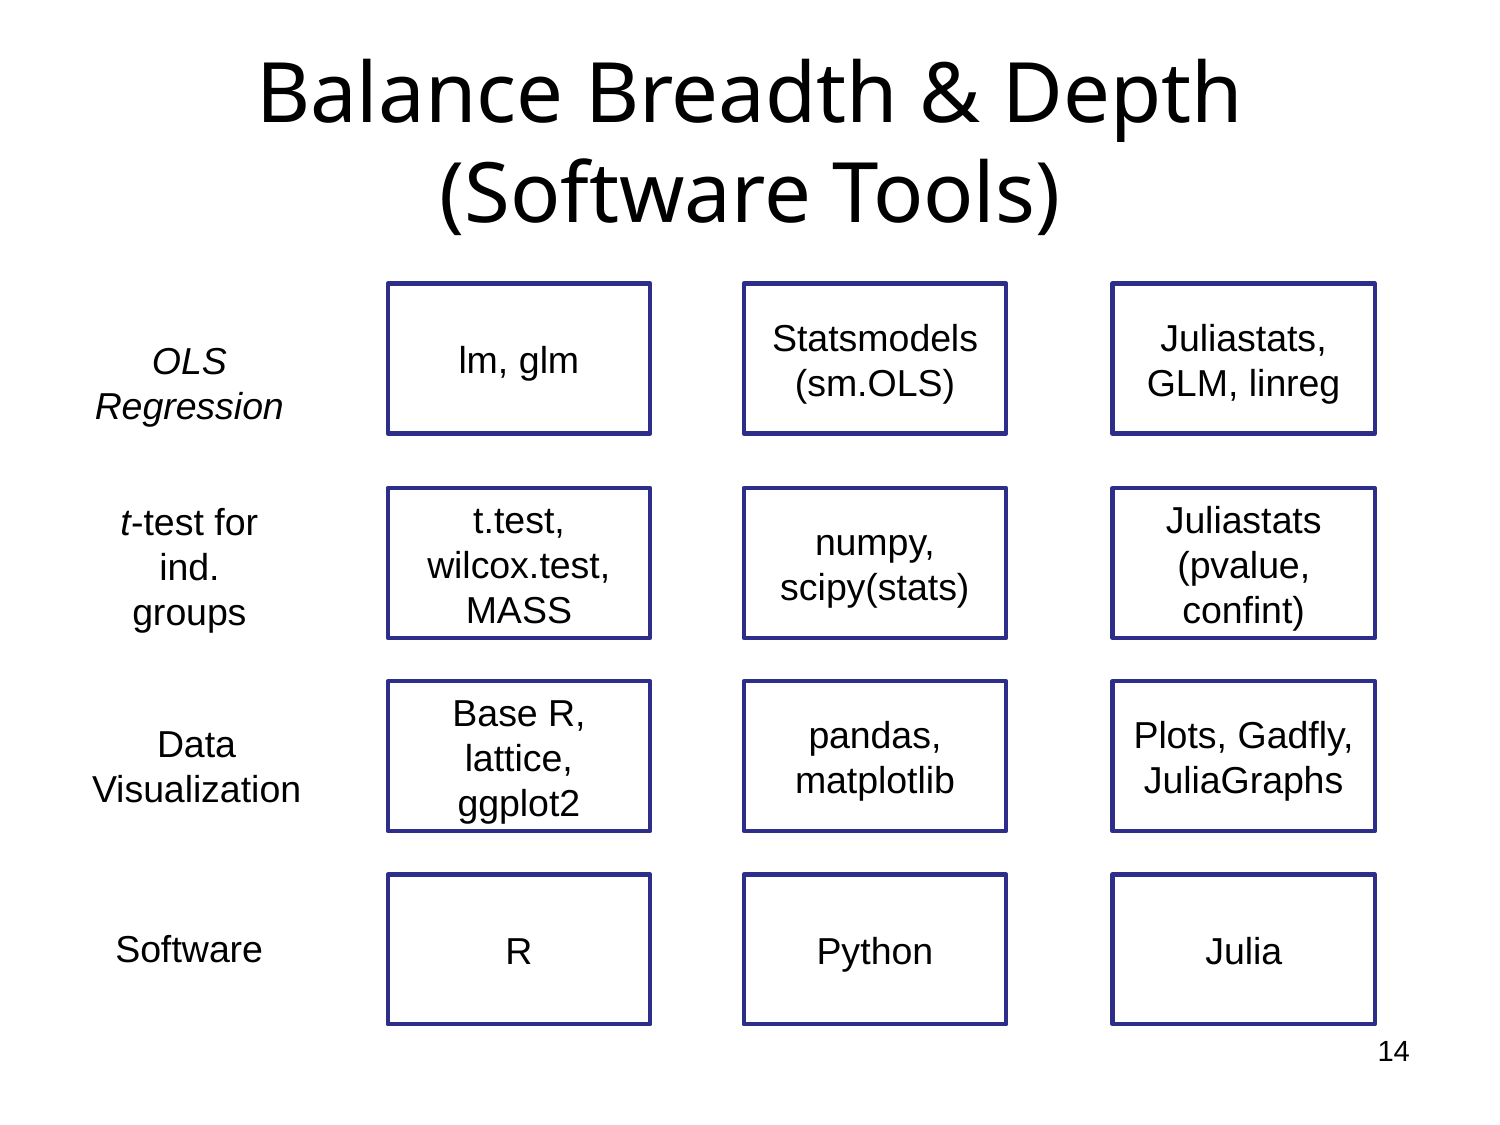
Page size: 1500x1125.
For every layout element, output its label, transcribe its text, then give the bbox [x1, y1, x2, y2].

text_box Software [100, 917, 278, 978]
text_box Juliastats (pvalue, confint) [1112, 488, 1375, 638]
text_box Data Visualization [77, 712, 316, 818]
text_box Plots, Gadfly, JuliaGraphs [1112, 681, 1375, 832]
text_box Statsmodels (sm.OLS) [743, 283, 1007, 434]
text_box Julia [1112, 874, 1375, 1025]
text_box Python [743, 874, 1007, 1025]
text_box Juliastats, GLM, linreg [1112, 283, 1375, 434]
text_box t-test for ind. groups [105, 490, 274, 641]
text_box t.test, wilcox.test, MASS [387, 488, 651, 638]
text_box Base R, lattice, ggplot2 [387, 681, 651, 832]
text_box lm, glm [387, 283, 651, 434]
text_box pandas, matplotlib [743, 681, 1007, 832]
text_box R [387, 874, 651, 1025]
text_box OLS Regression [79, 329, 299, 435]
title Balance Breadth & Depth (Software Tools) [75, 45, 1425, 233]
slide_number <number> [1074, 1024, 1425, 1103]
text_box numpy, scipy(stats) [743, 488, 1007, 638]
